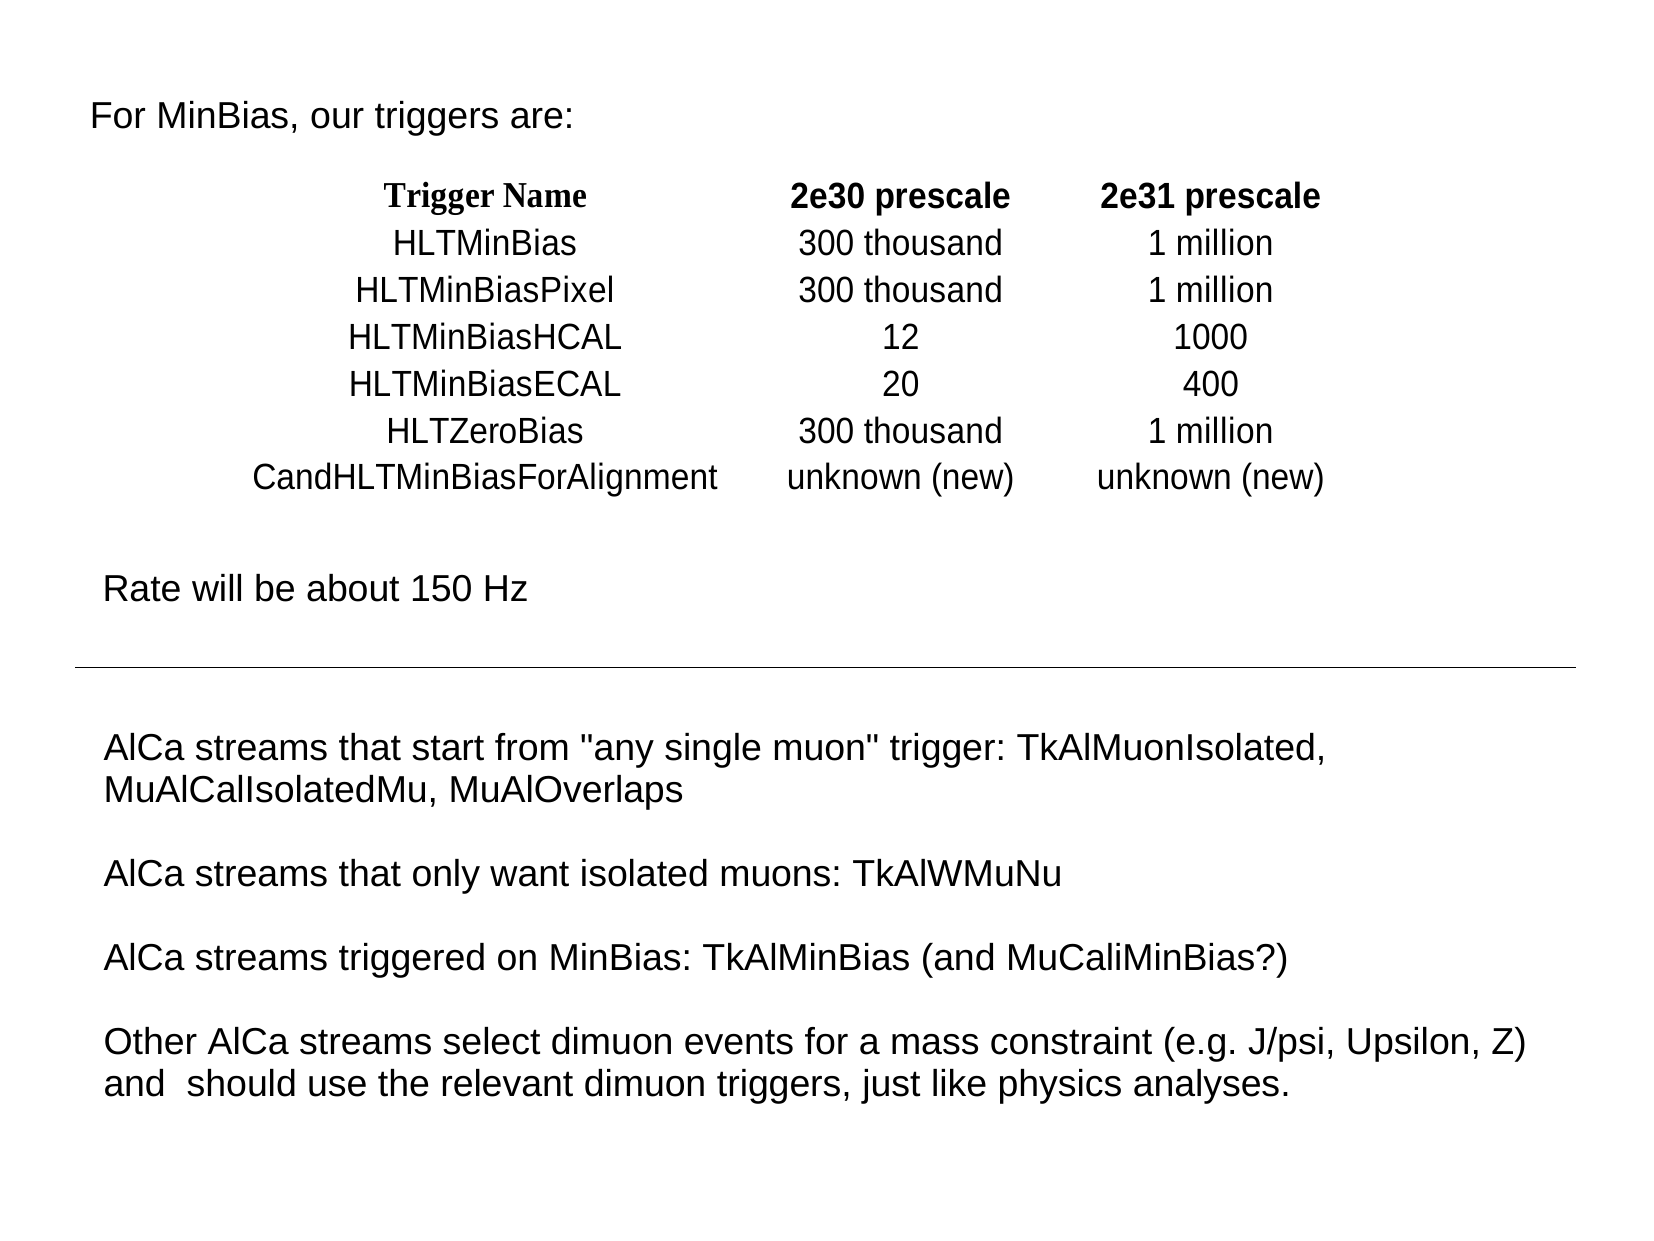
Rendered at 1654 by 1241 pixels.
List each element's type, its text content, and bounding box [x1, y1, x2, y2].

text_box AlCa streams that start from "any single muon" trigger: TkAlMuonIsolated, MuAlCalIsolatedMu, MuAlOverlaps AlCa streams that only want isolated muons: TkAlWMuNu AlCa streams triggered on MinBias: TkAlMinBias (and MuCaliMinBias?) Other AlCa streams select dimuon events for a mass constraint (e.g. J/psi, Upsilon, Z) and should use the relevant dimuon triggers, just like physics analyses. [88, 718, 1576, 1153]
text_box Rate will be about 150 Hz [87, 560, 544, 622]
text_box For MinBias, our triggers are: [75, 86, 590, 148]
chart [225, 175, 1368, 506]
